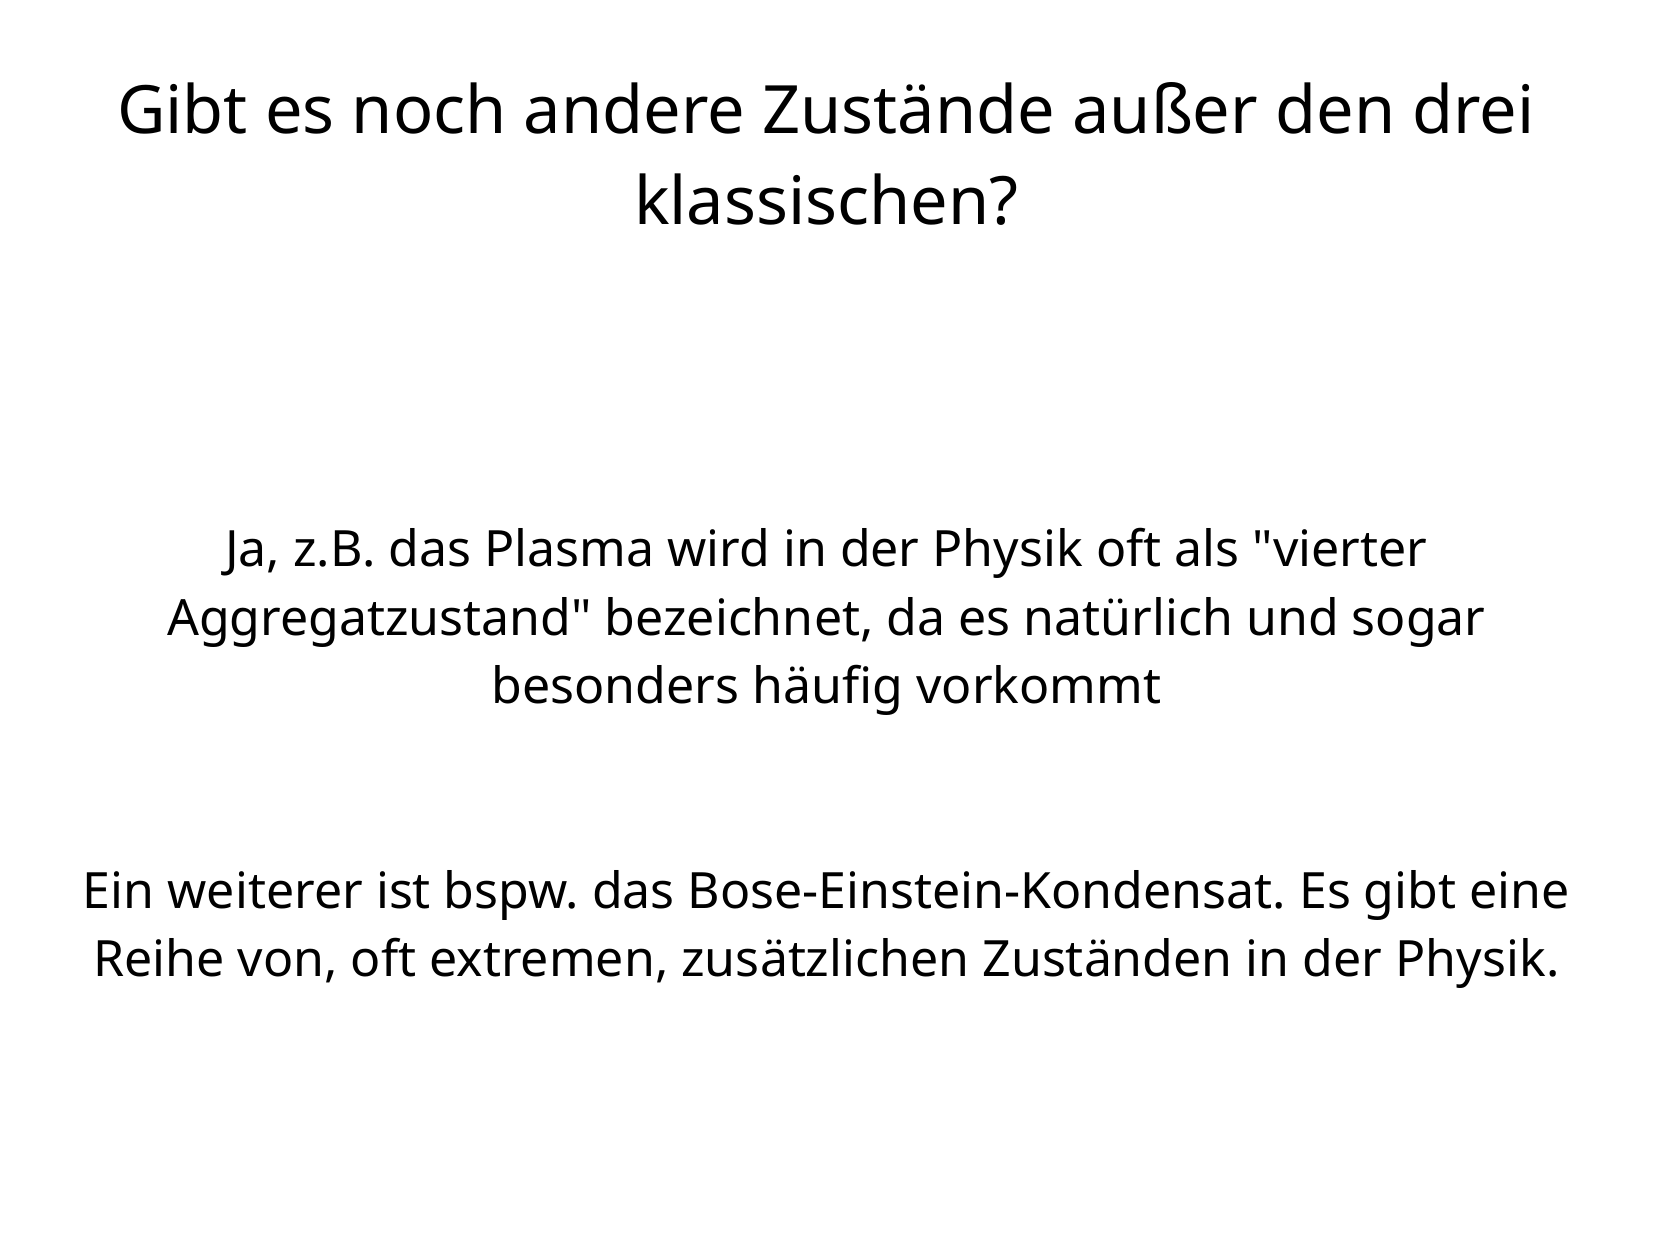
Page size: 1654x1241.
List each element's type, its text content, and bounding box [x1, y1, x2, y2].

subtitle Ja, z.B. das Plasma wird in der Physik oft als "vierter Aggregatzustand" bezeichnet, da es natürlich und sogar besonders häufig vorkommt Ein weiterer ist bspw. das Bose-Einstein-Kondensat. Es gibt eine Reihe von, oft extremen, zusätzlichen Zuständen in der Physik. [82, 290, 1571, 1010]
title Gibt es noch andere Zustände außer den drei klassischen? [82, 49, 1571, 257]
